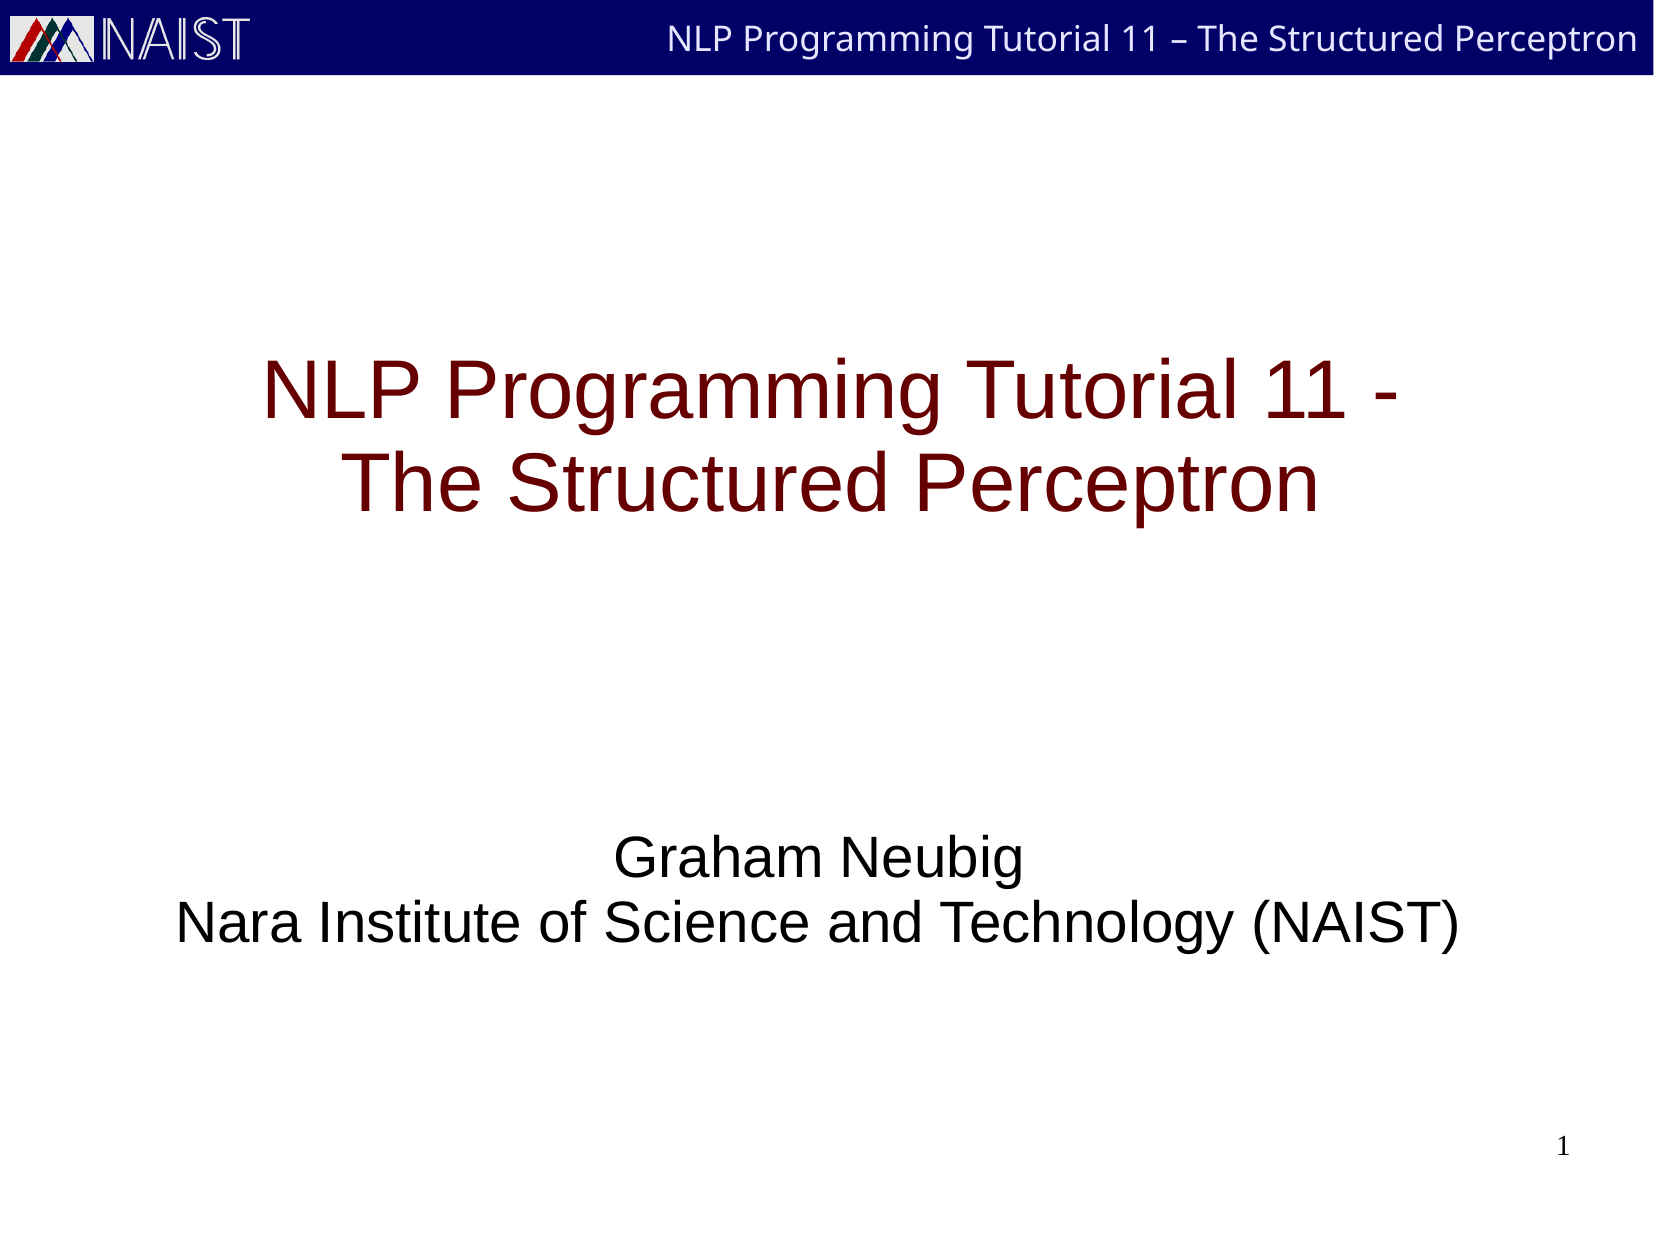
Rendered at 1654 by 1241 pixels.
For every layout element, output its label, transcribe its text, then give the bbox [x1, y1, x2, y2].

picture [102, 17, 251, 60]
subtitle Graham Neubig Nara Institute of Science and Technology (NAIST) [75, 780, 1564, 999]
title NLP Programming Tutorial 11 - The Structured Perceptron [86, 339, 1576, 533]
picture [10, 16, 94, 62]
